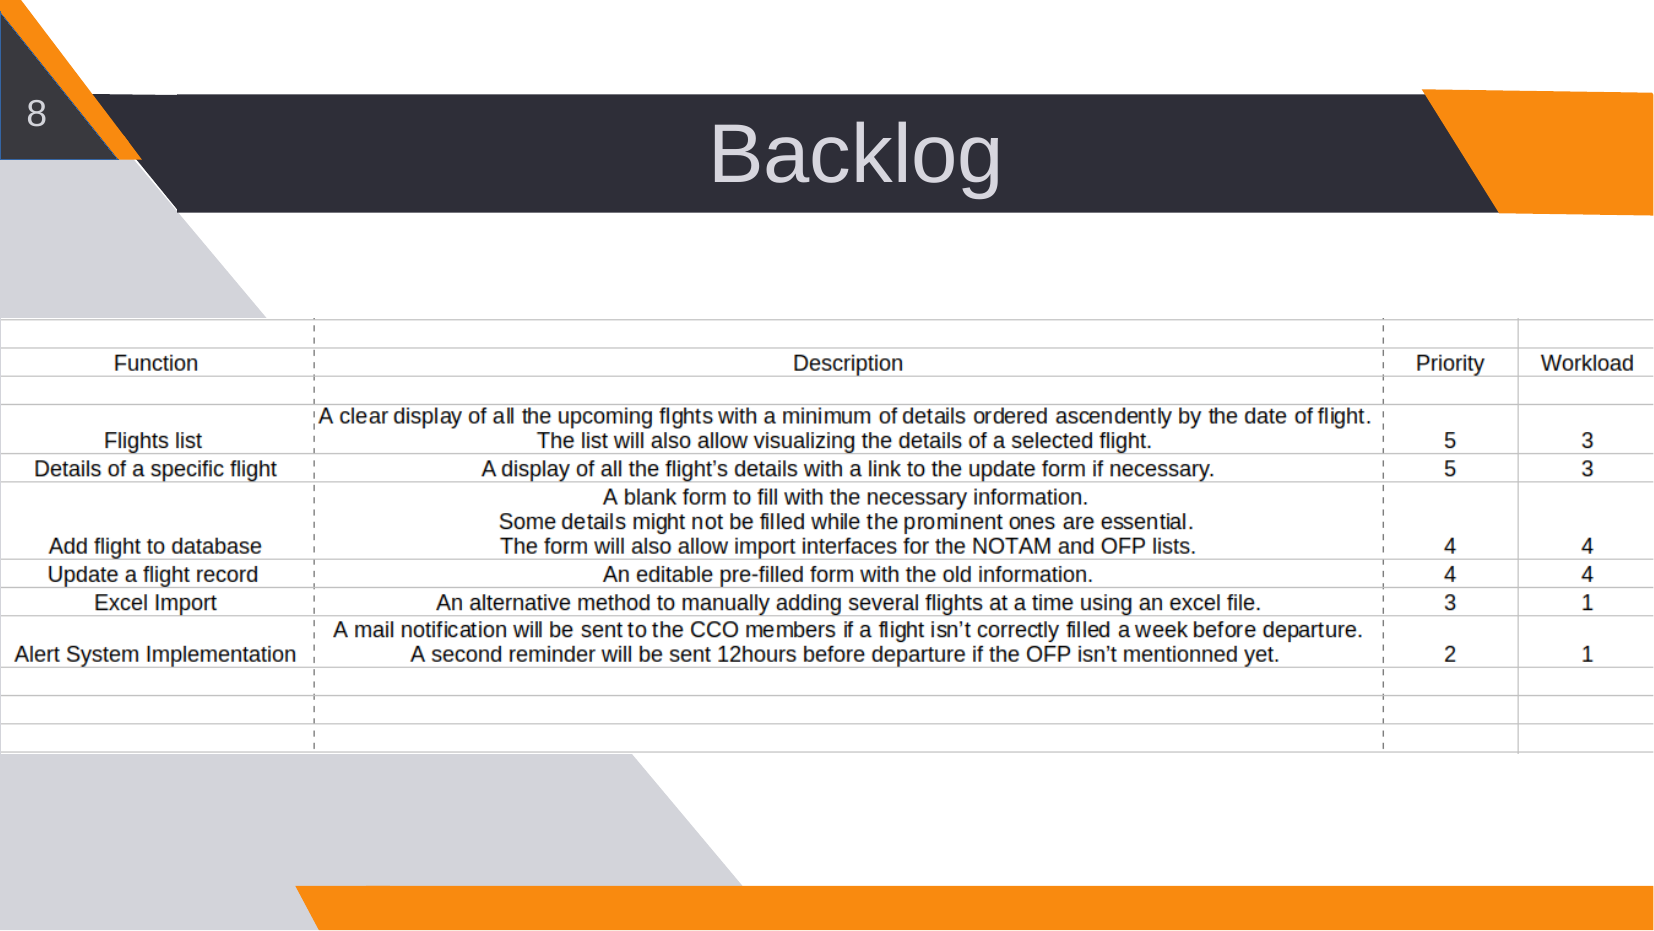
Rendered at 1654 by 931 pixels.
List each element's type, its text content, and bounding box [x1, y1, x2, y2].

text_box [0, 0, 1654, 931]
text_box Backlog [177, 94, 1498, 213]
picture [1, 318, 1654, 754]
text_box 8 [11, 84, 48, 142]
text_box [1421, 89, 1654, 216]
